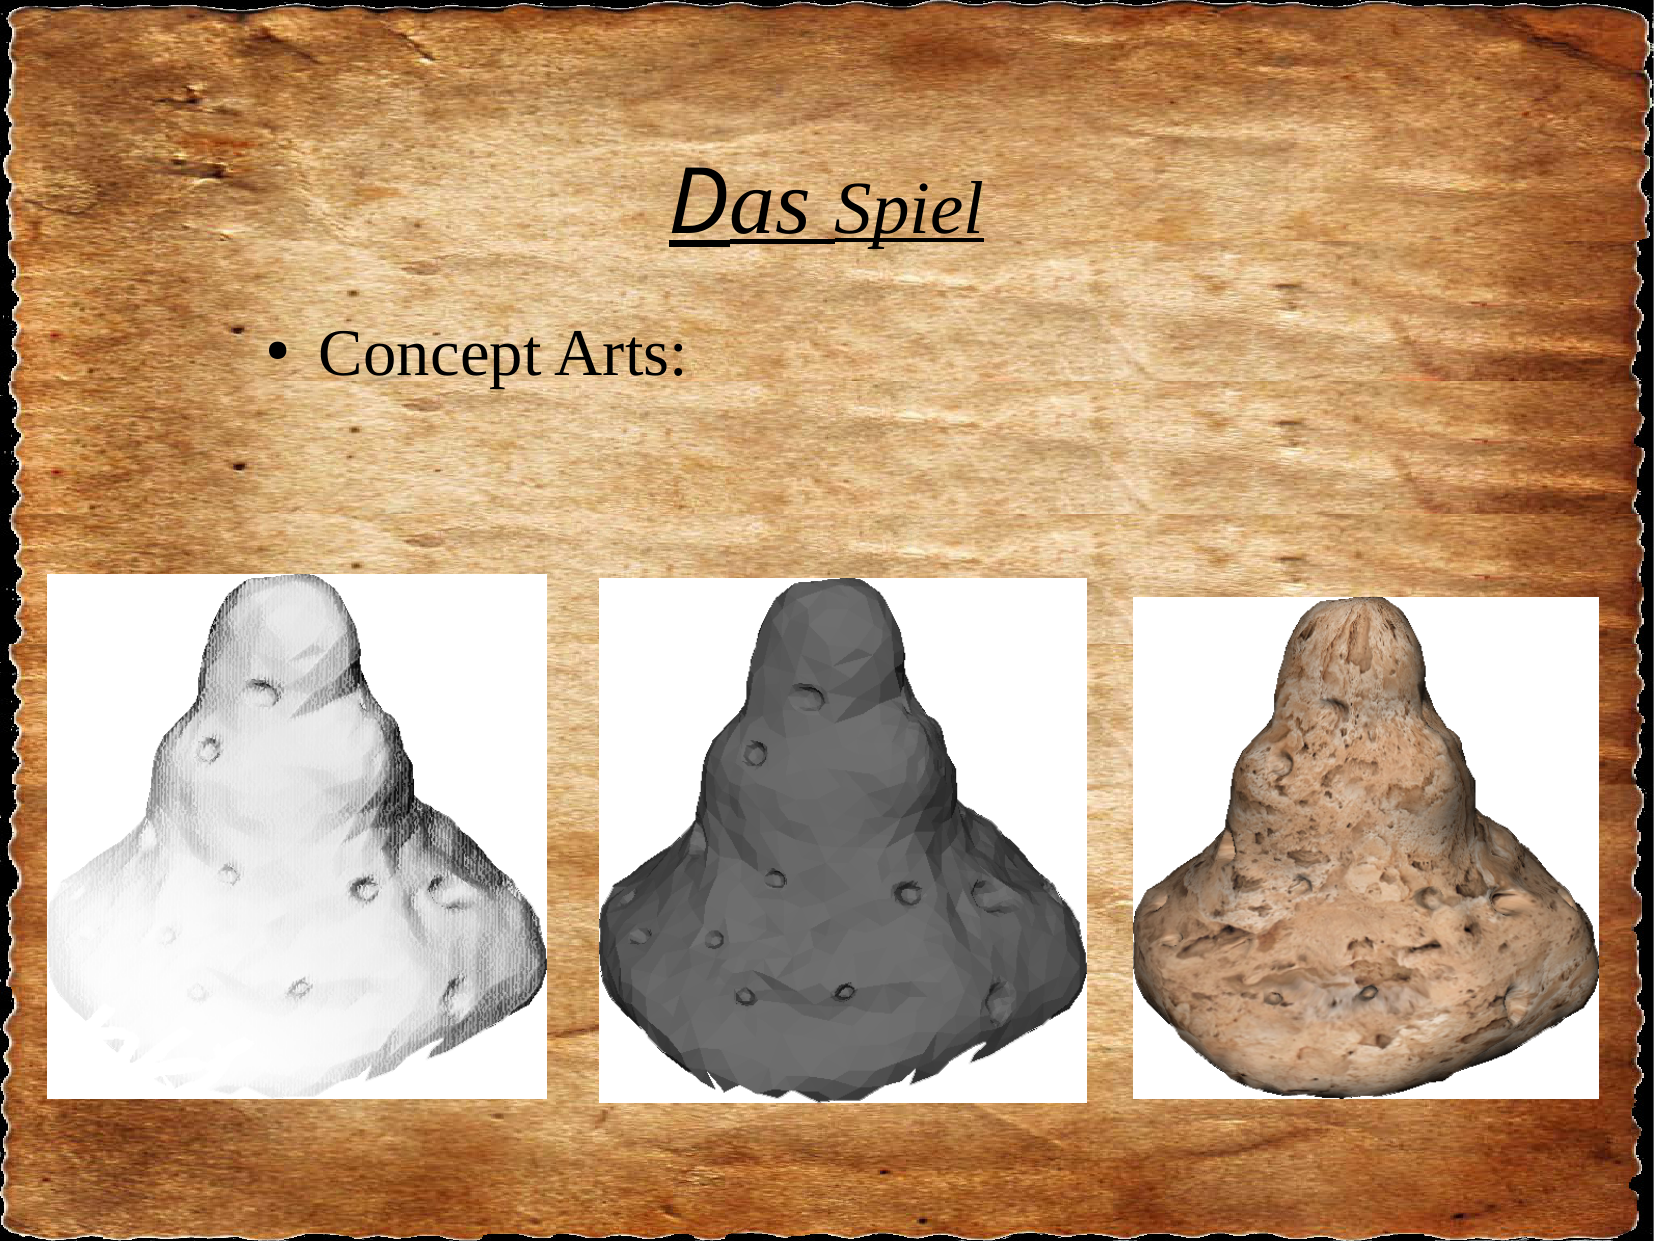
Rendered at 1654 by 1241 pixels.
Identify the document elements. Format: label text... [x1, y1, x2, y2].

picture [0, 0, 1654, 1241]
title Das Spiel [82, 94, 1571, 302]
list Concept Arts: [248, 315, 1571, 1134]
